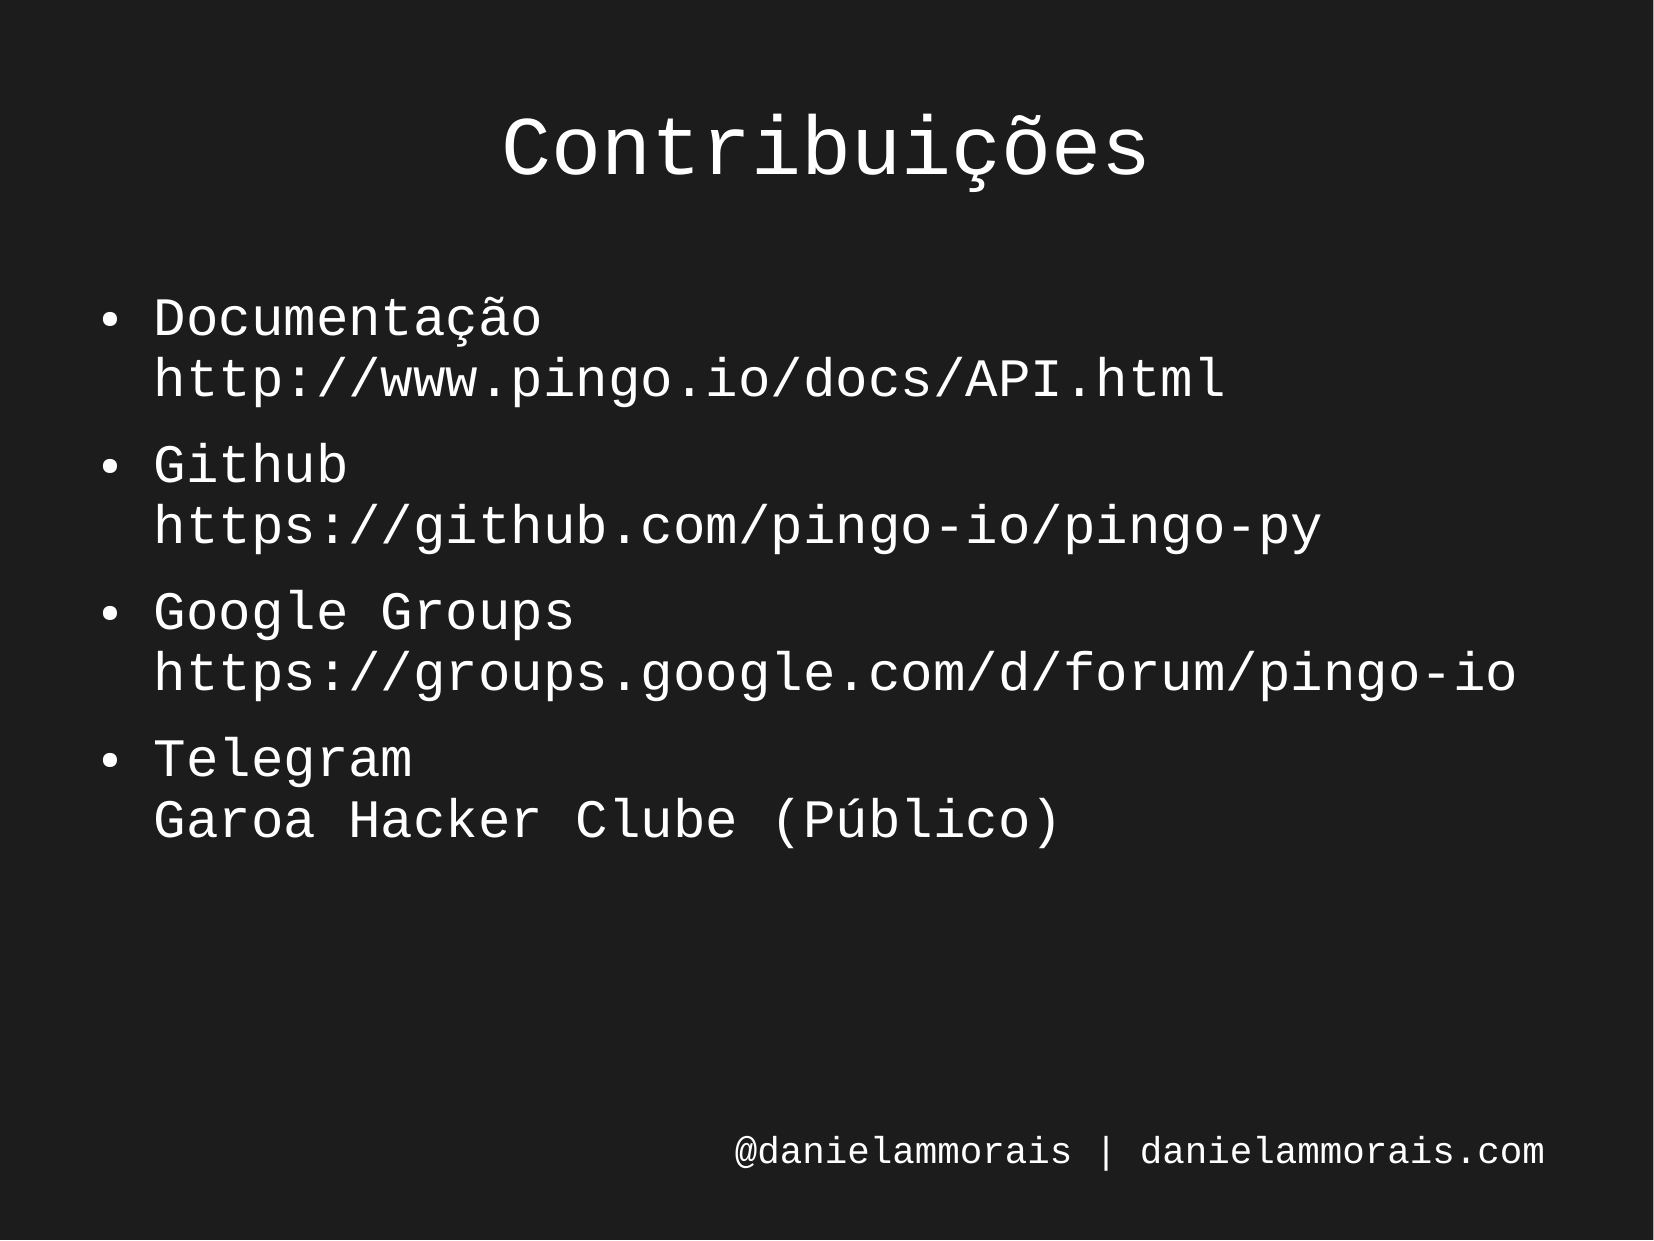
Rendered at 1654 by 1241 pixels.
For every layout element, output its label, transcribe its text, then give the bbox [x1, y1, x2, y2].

text_box @danielammorais | danielammorais.com [720, 1125, 1654, 1225]
list Documentação http://www.pingo.io/docs/API.html Github https://github.com/pingo-io/pingo-py Google Groups https://groups.google.com/d/forum/pingo-io Telegram Garoa Hacker Clube (Público) [82, 290, 1571, 1010]
title Contribuições [82, 49, 1571, 257]
